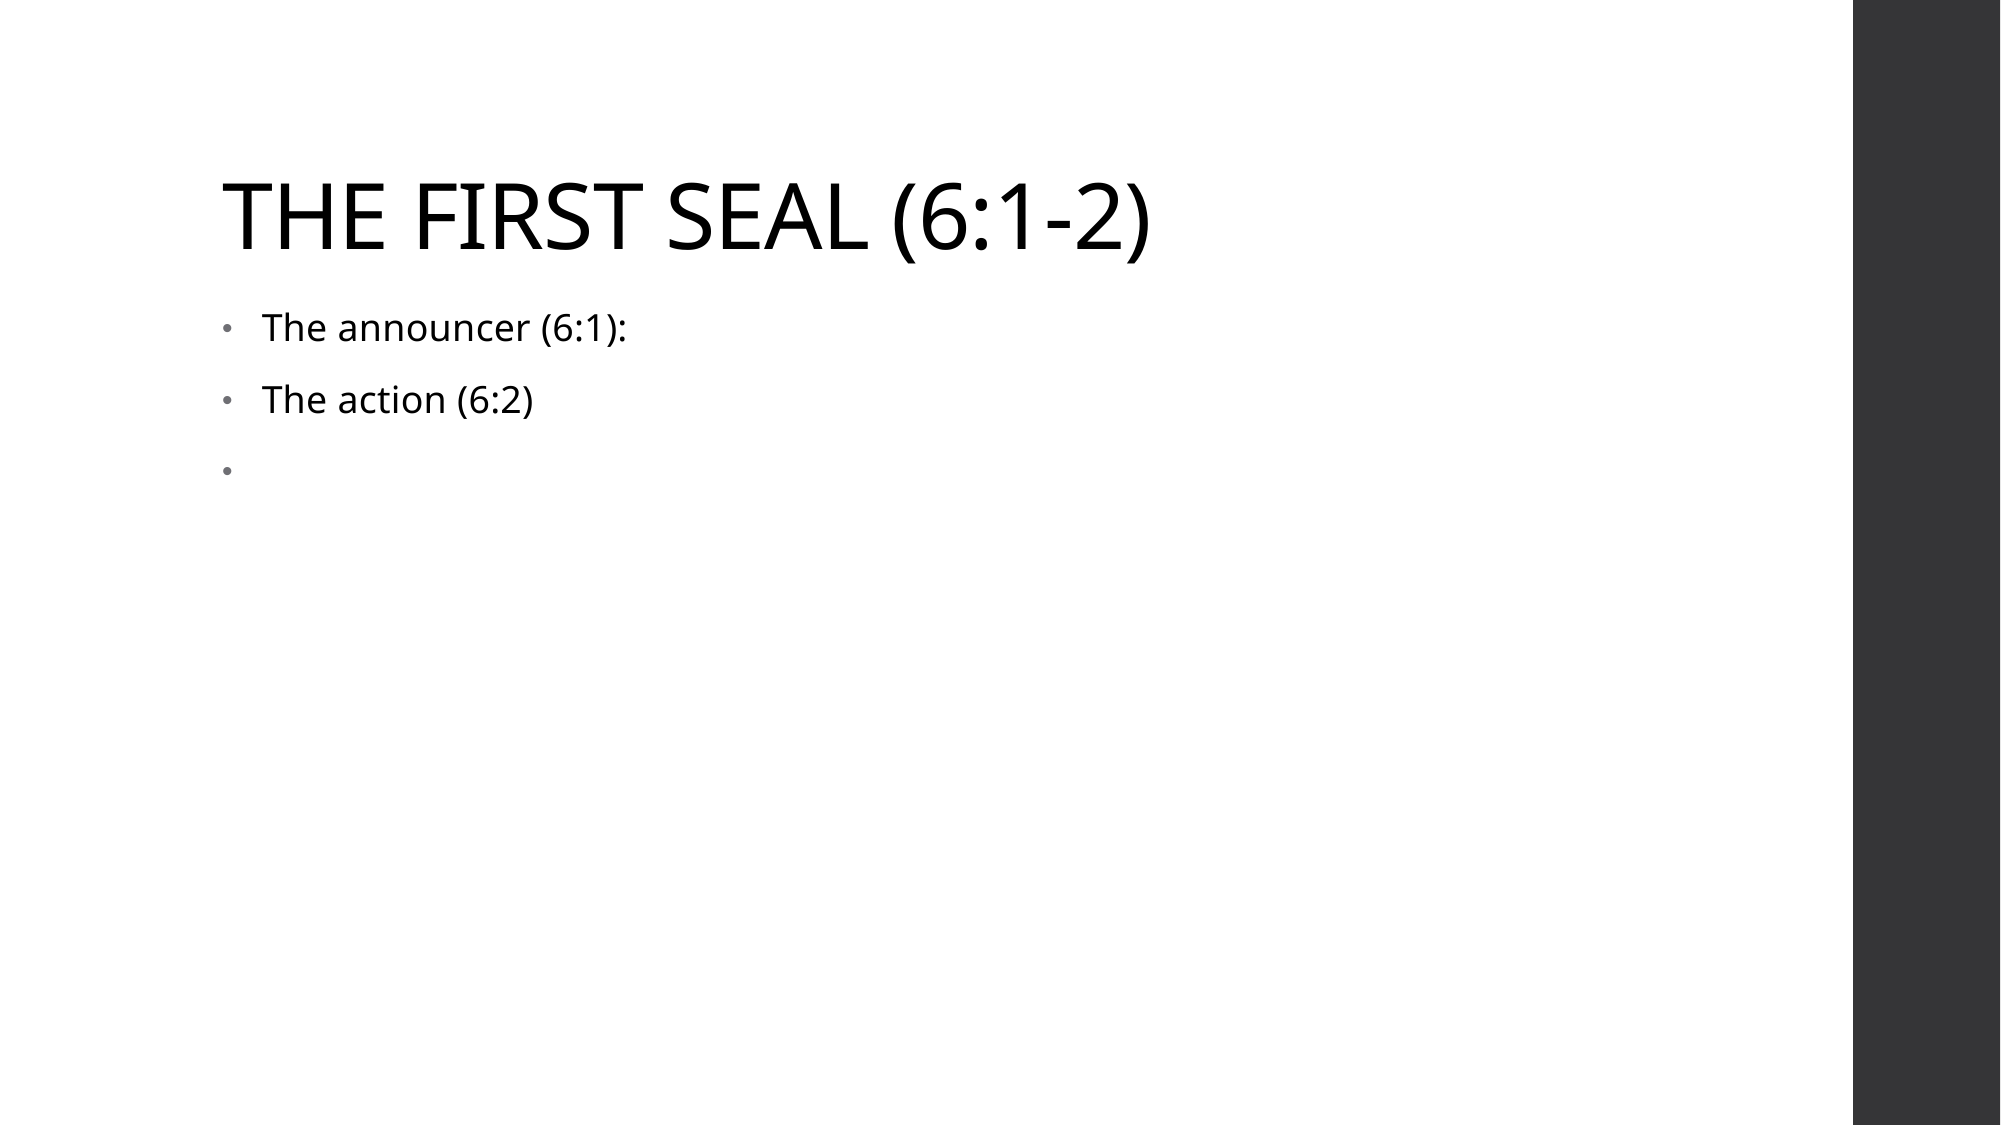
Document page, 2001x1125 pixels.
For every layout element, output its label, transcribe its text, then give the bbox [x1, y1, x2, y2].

title THE FIRST SEAL (6:1-2) [206, 60, 1797, 278]
list The announcer (6:1): The action (6:2) [206, 299, 1617, 1014]
